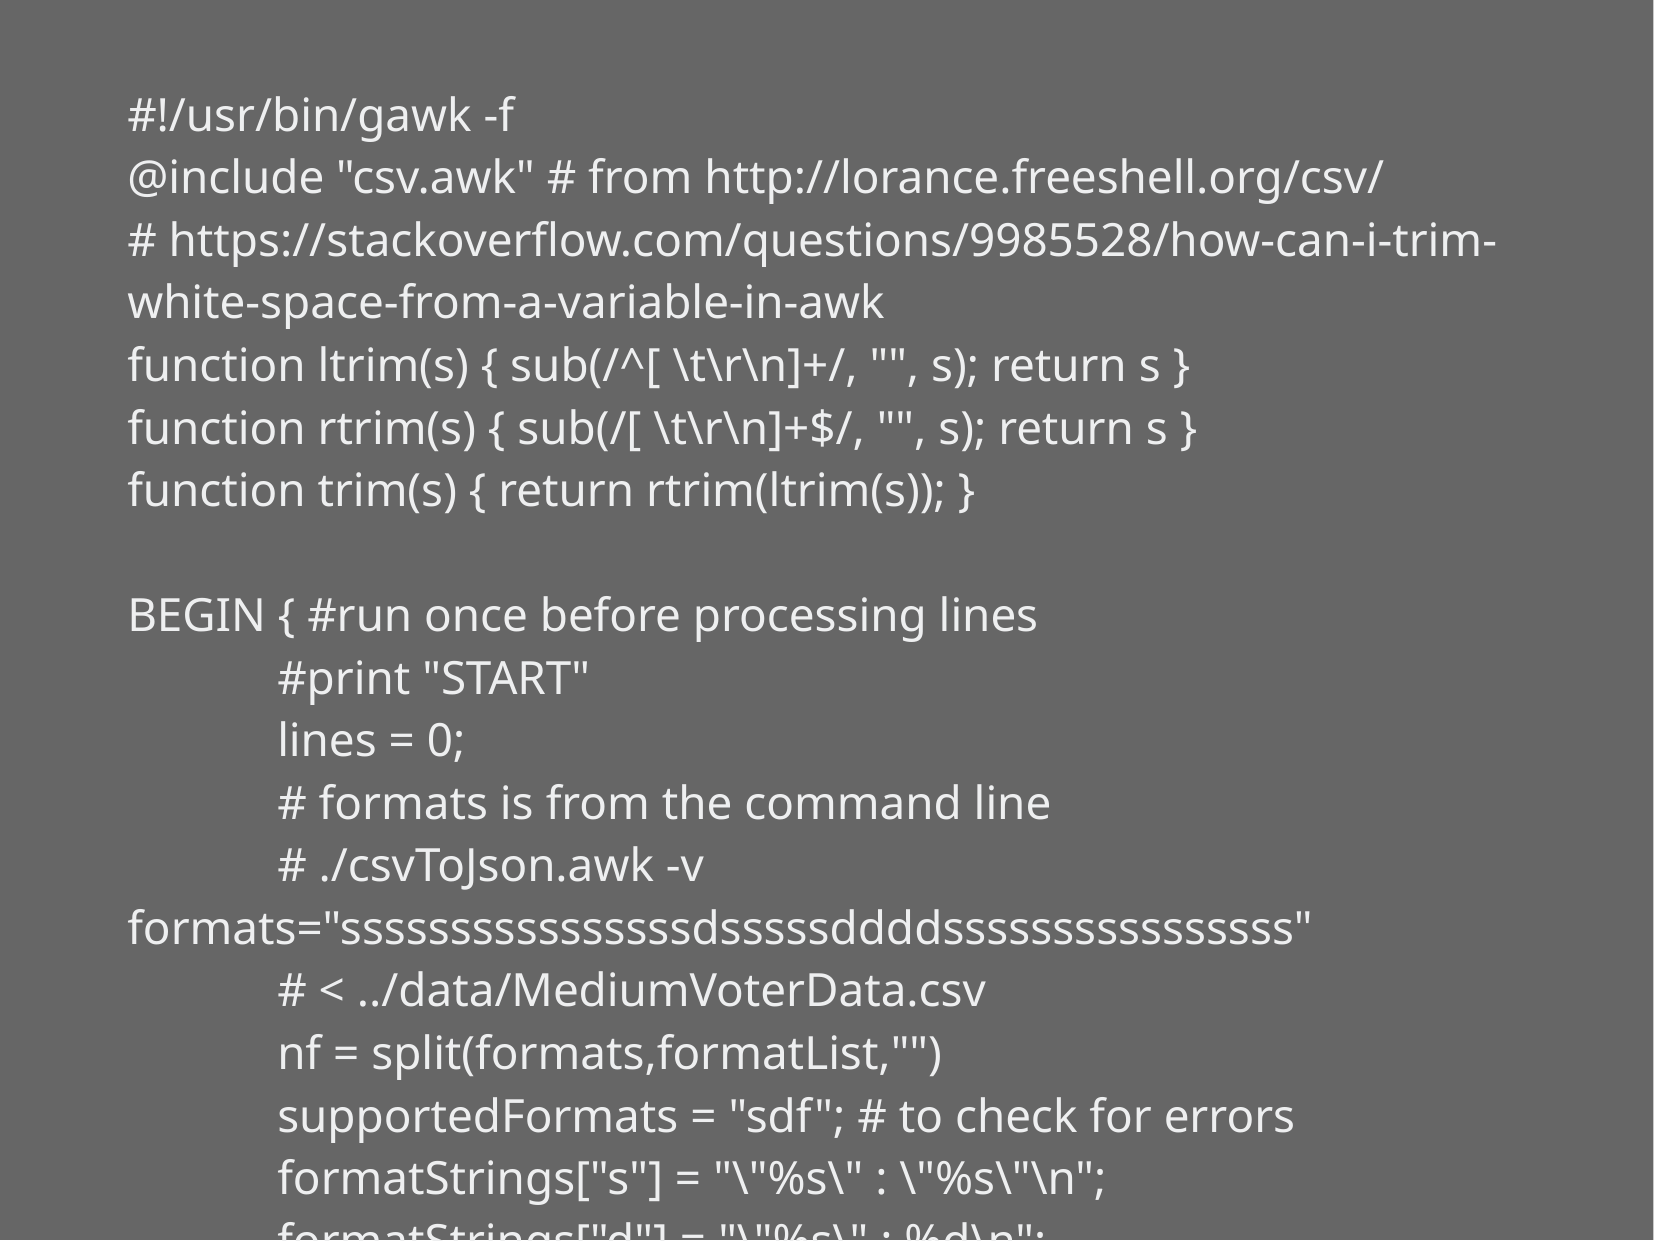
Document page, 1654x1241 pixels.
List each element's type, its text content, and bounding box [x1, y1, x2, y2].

text_box #!/usr/bin/gawk -f @include "csv.awk" # from http://lorance.freeshell.org/csv/ # https://stackoverflow.com/questions/9985528/how-can-i-trim-white-space-from-a-variable-in-awk function ltrim(s) { sub(/^[ \t\r\n]+/, "", s); return s } function rtrim(s) { sub(/[ \t\r\n]+$/, "", s); return s } function trim(s) { return rtrim(ltrim(s)); } BEGIN { #run once before processing lines #print "START" lines = 0; # formats is from the command line # ./csvToJson.awk -v formats="ssssssssssssssssdsssssddddssssssssssssssss" # < ../data/MediumVoterData.csv nf = split(formats,formatList,"") supportedFormats = "sdf"; # to check for errors formatStrings["s"] = "\"%s\" : \"%s\"\n"; formatStrings["d"] = "\"%s\" : %d\n"; formatStrings["f"] = "\"%s\" : %f\n"; print "["; # start of JSON array } [112, 75, 1613, 1172]
